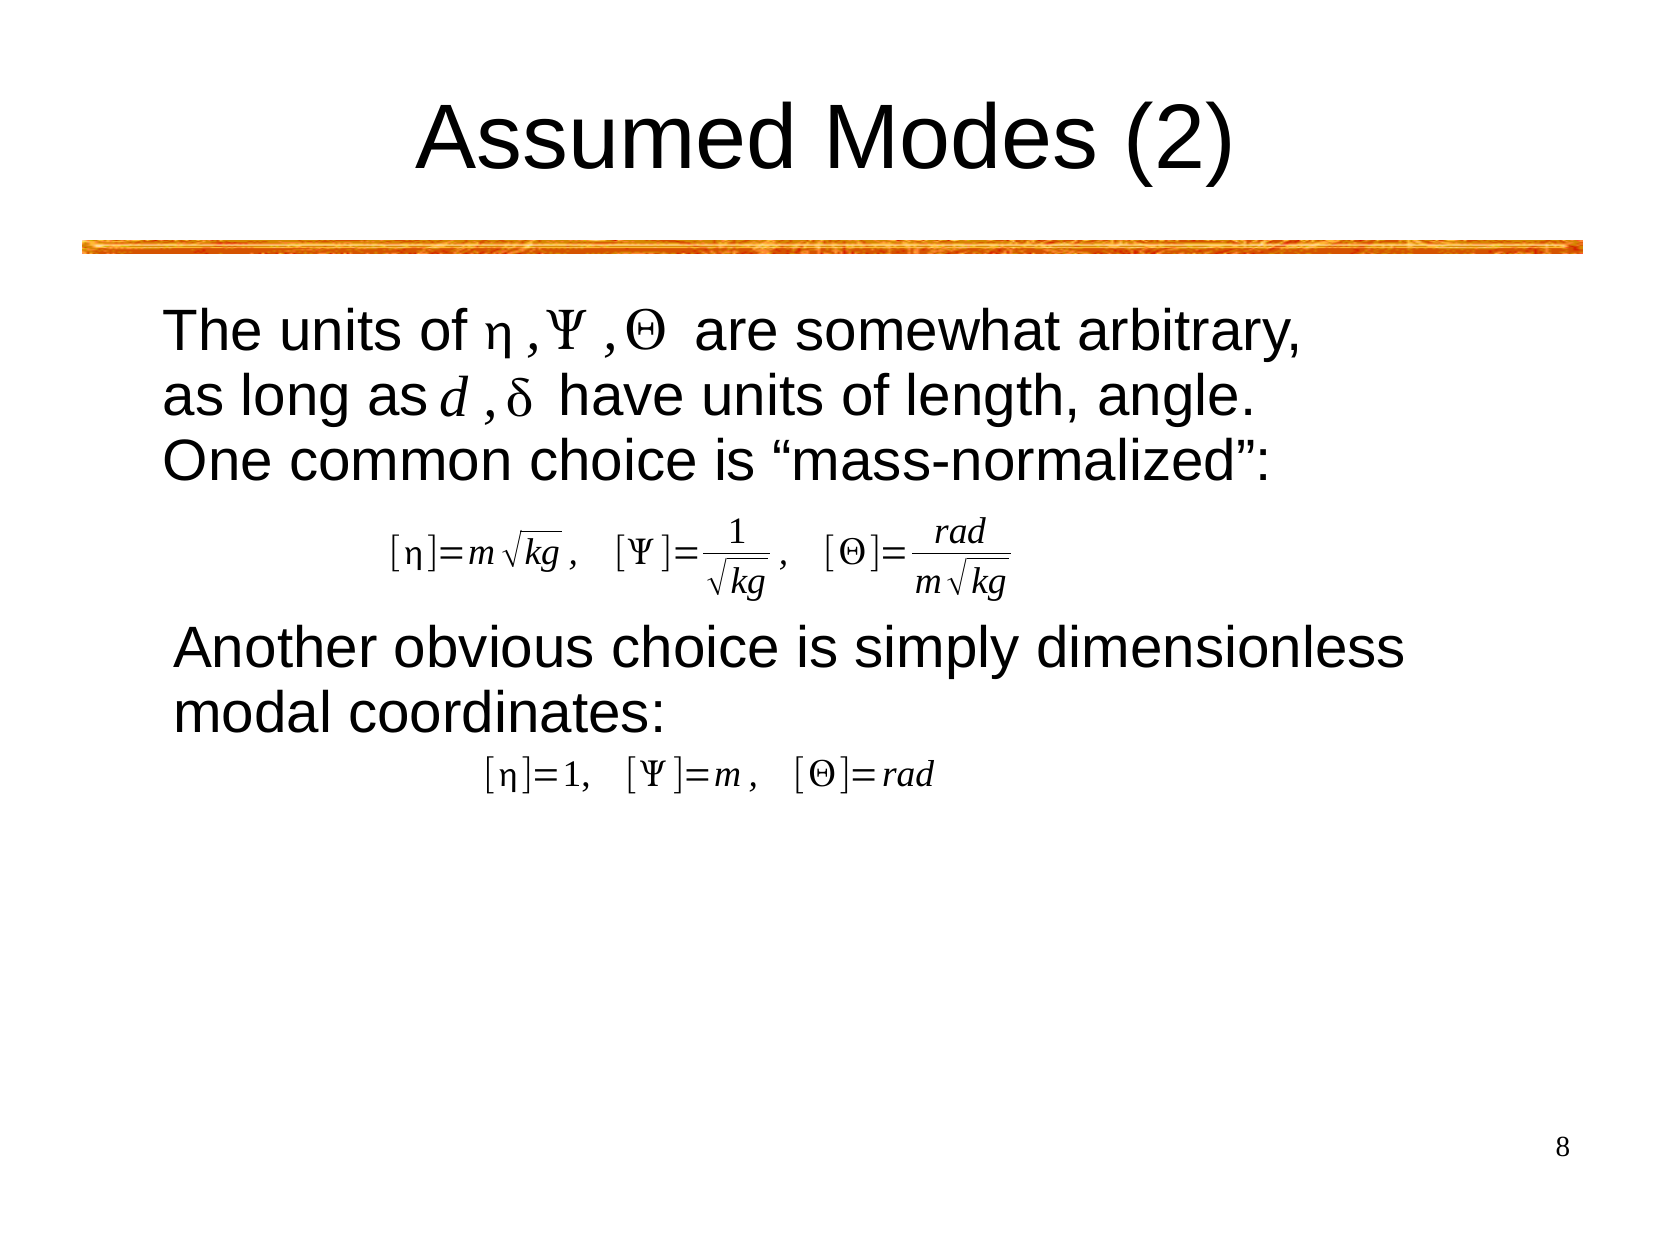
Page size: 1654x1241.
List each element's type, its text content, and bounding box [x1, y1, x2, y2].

chart [478, 752, 940, 799]
picture [82, 240, 1583, 254]
text_box The units of are somewhat arbitrary, as long as have units of length, angle. One common choice is “mass-normalized”: [148, 290, 1337, 501]
chart [431, 296, 676, 434]
chart [384, 510, 1019, 602]
title Assumed Modes (2) [82, 56, 1571, 218]
text_box Another obvious choice is simply dimensionless modal coordinates: [158, 606, 1439, 752]
